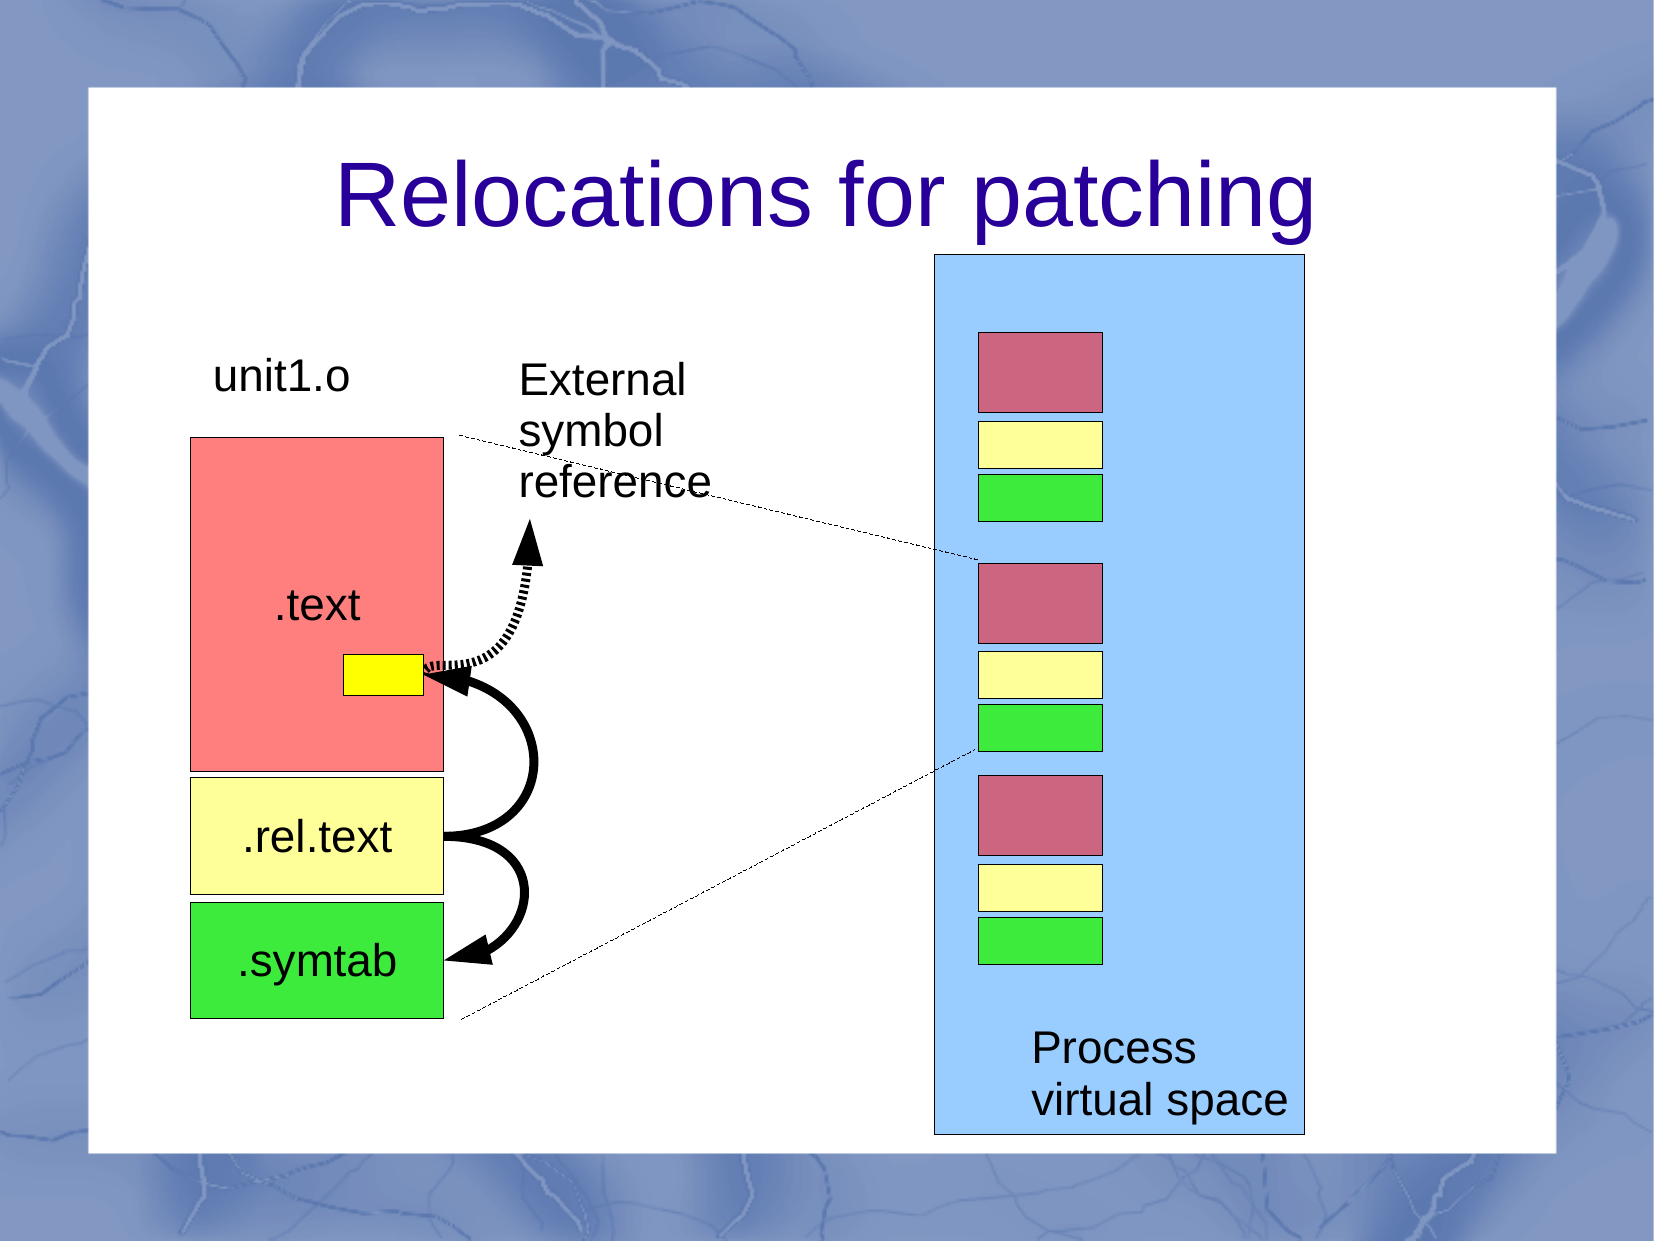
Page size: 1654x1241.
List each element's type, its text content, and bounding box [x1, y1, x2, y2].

text_box .rel.text [190, 777, 444, 895]
text_box Process virtual space [1016, 1015, 1333, 1133]
text_box .symtab [190, 902, 444, 1019]
title Relocations for patching [118, 90, 1536, 298]
text_box .text [190, 437, 444, 772]
picture [0, 0, 1654, 1241]
text_box unit1.o [198, 342, 405, 409]
text_box External symbol reference [503, 346, 807, 516]
text_box [934, 254, 1305, 1135]
text_box [343, 654, 424, 696]
